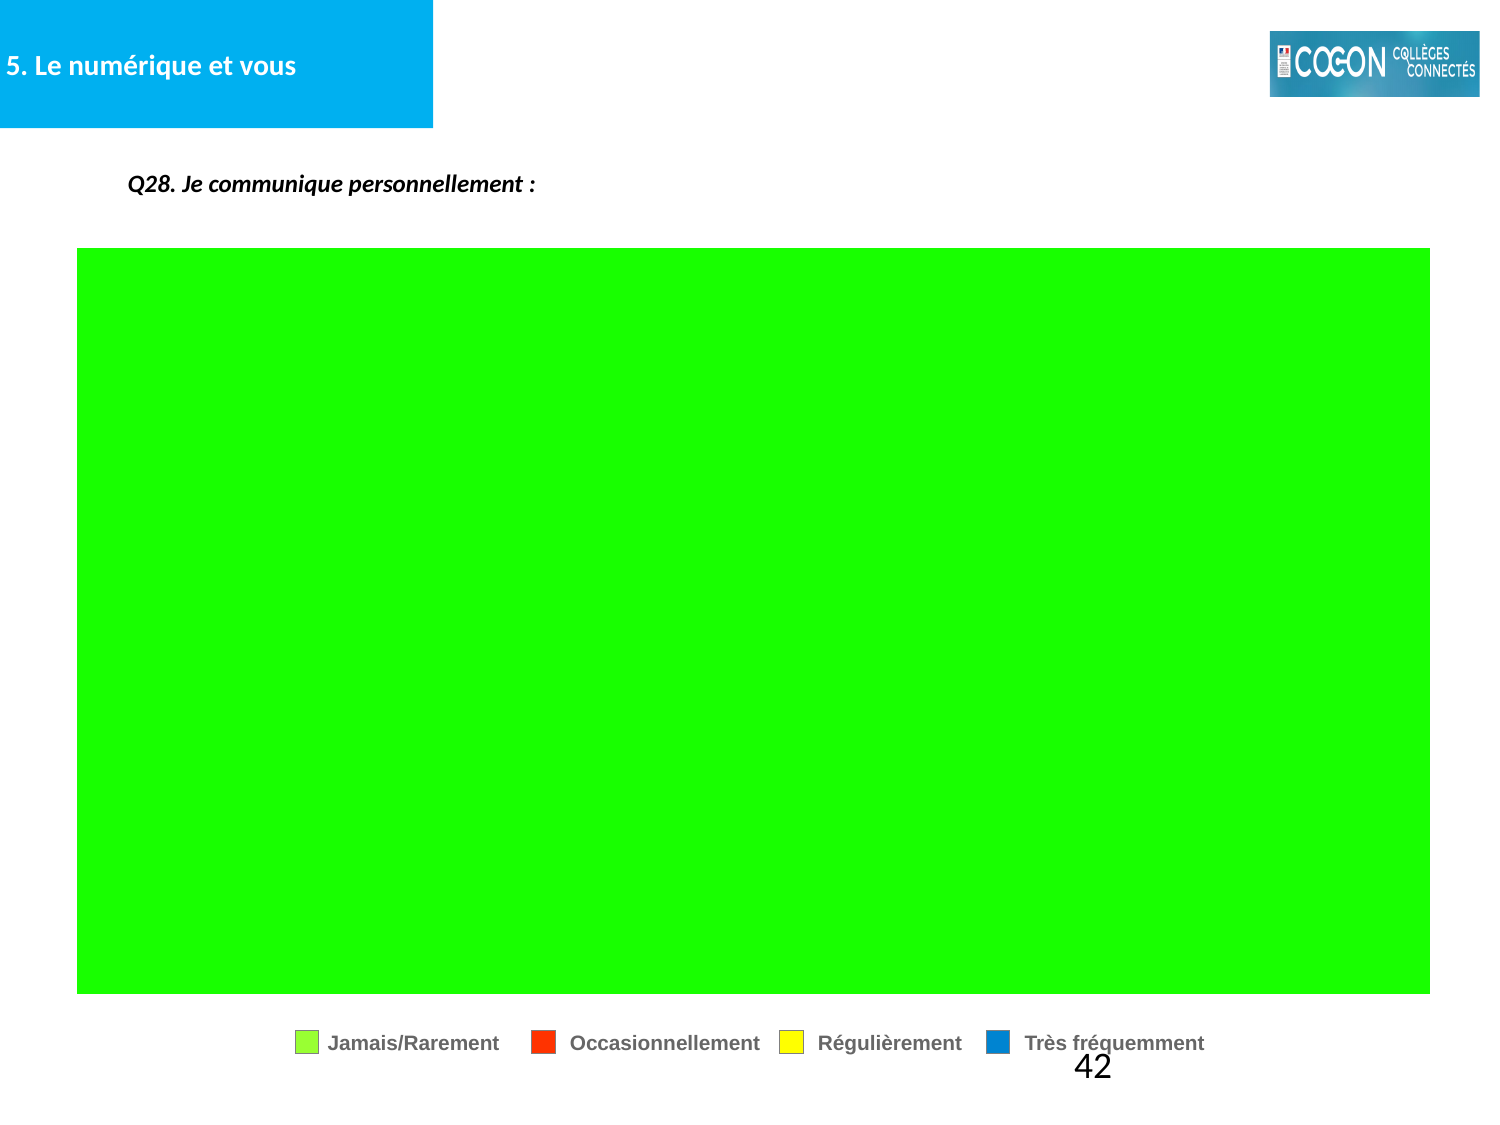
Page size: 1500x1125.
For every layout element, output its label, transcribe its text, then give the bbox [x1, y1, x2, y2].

text_box <numéro> [1059, 1042, 1397, 1103]
text_box [532, 1030, 555, 1054]
text_box Q28. Je communique personnellement : [112, 166, 1407, 221]
text_box Jamais/Rarement [312, 1024, 532, 1064]
text_box [792, 1030, 803, 1054]
picture [1269, 31, 1480, 97]
picture [77, 248, 1430, 994]
text_box [295, 1030, 312, 1054]
text_box Occasionnellement [555, 1024, 792, 1064]
text_box [986, 1030, 1009, 1054]
text_box Régulièrement [803, 1024, 981, 1064]
text_box 5. Le numérique et vous [0, 0, 434, 129]
text_box Très fréquemment [1009, 1024, 1223, 1064]
